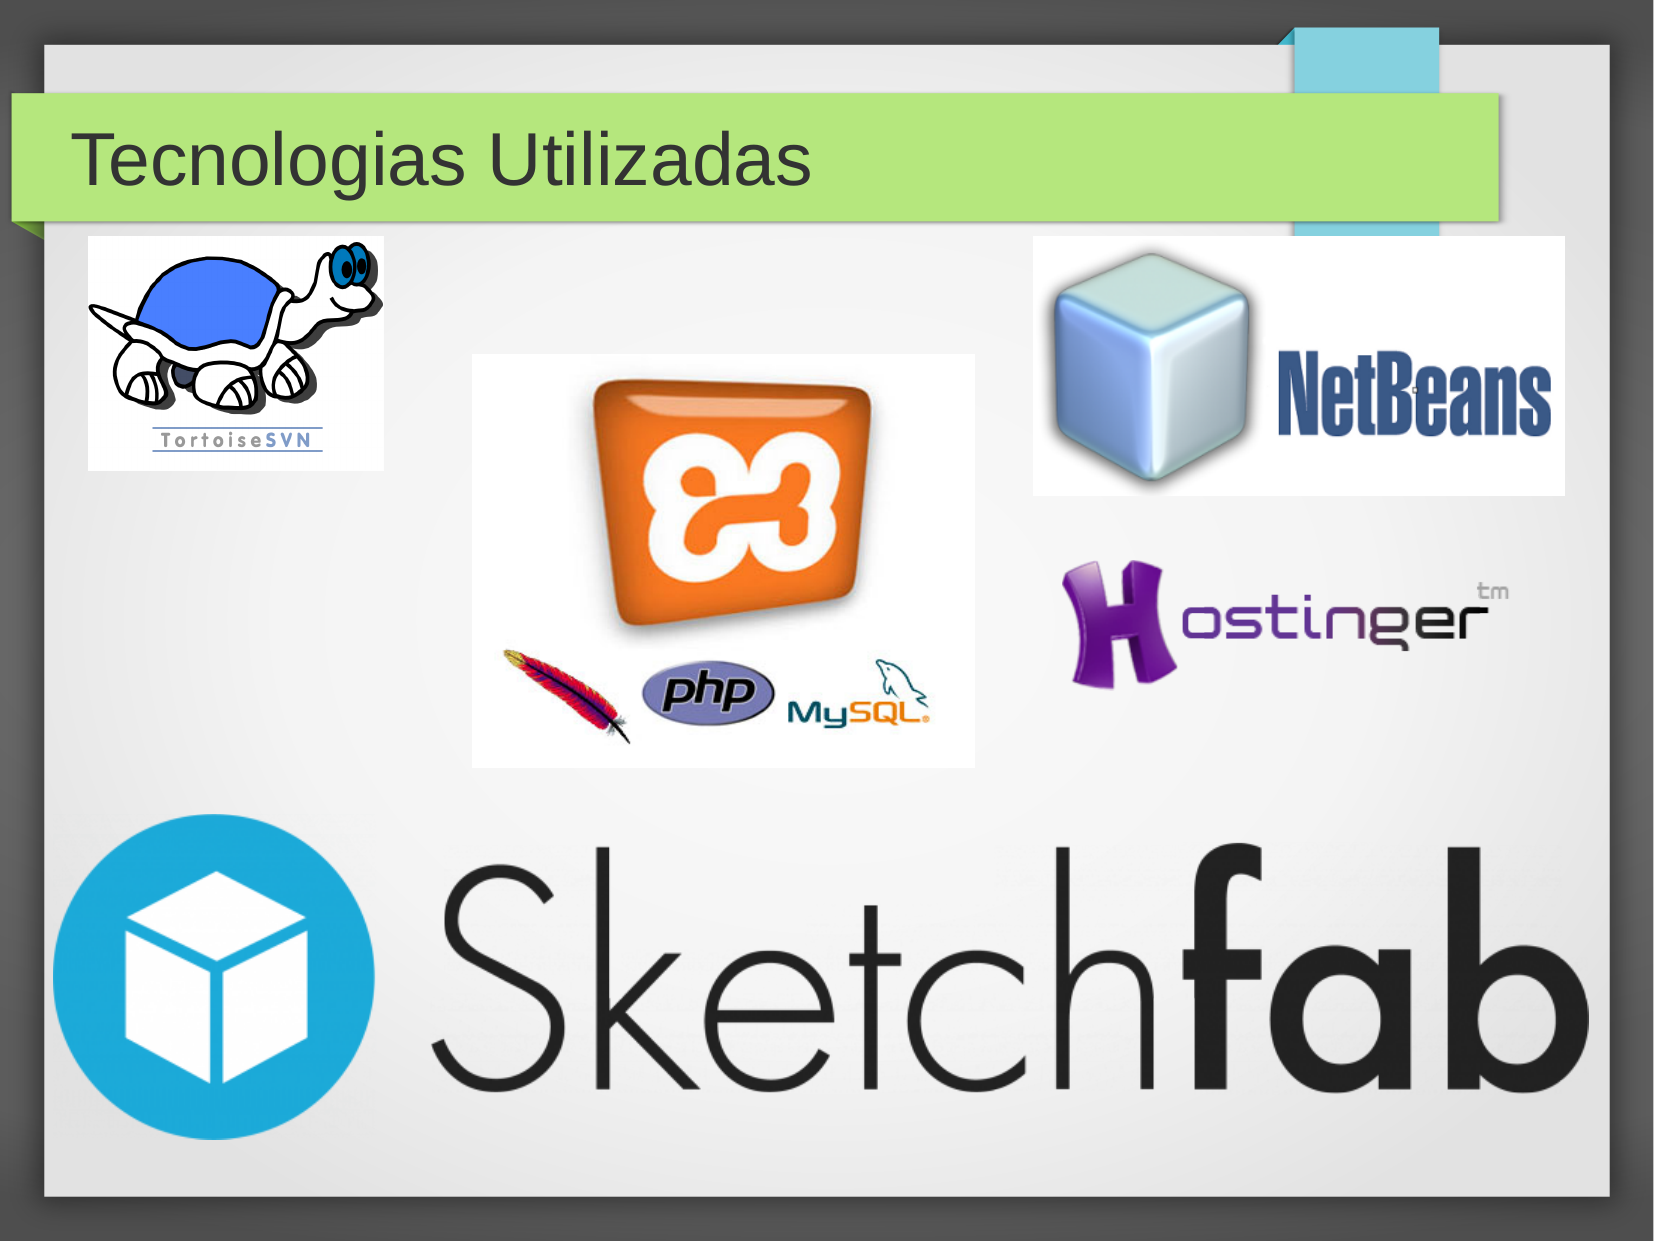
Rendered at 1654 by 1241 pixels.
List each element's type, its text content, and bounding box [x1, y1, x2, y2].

picture [0, 0, 1654, 1241]
title Tecnologias Utilizadas [70, 106, 1229, 213]
